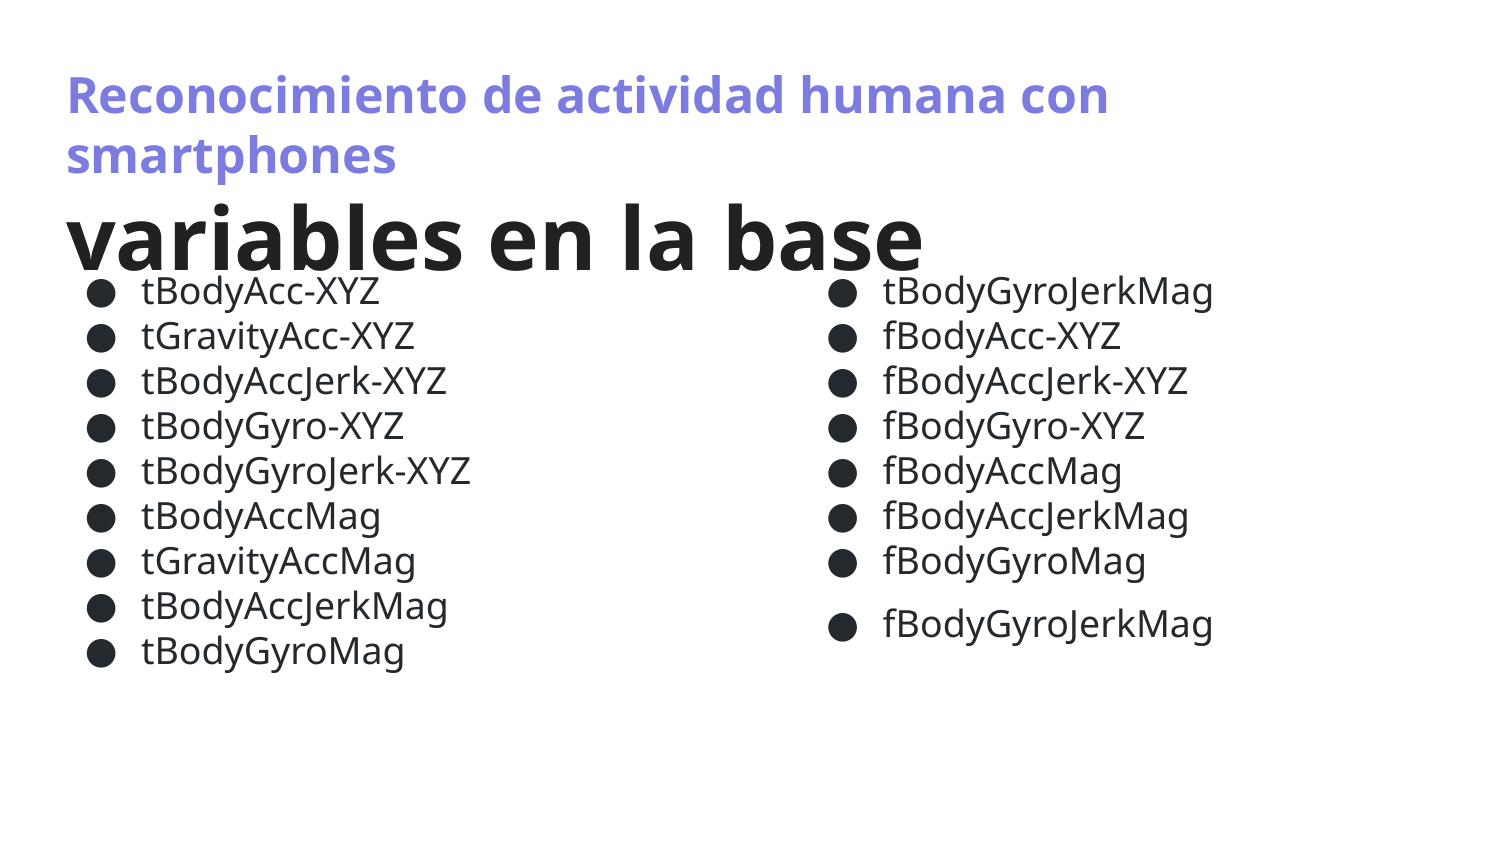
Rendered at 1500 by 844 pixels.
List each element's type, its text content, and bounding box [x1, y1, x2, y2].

list tBodyAcc-XYZ tGravityAcc-XYZ tBodyAccJerk-XYZ tBodyGyro-XYZ tBodyGyroJerk-XYZ tBodyAccMag tGravityAccMag tBodyAccJerkMag tBodyGyroMag [51, 251, 708, 800]
list tBodyGyroJerkMag fBodyAcc-XYZ fBodyAccJerk-XYZ fBodyGyro-XYZ fBodyAccMag fBodyAccJerkMag fBodyGyroMag fBodyGyroJerkMag [792, 251, 1449, 800]
title Reconocimiento de actividad humana con smartphones variables en la base [51, 48, 1449, 180]
